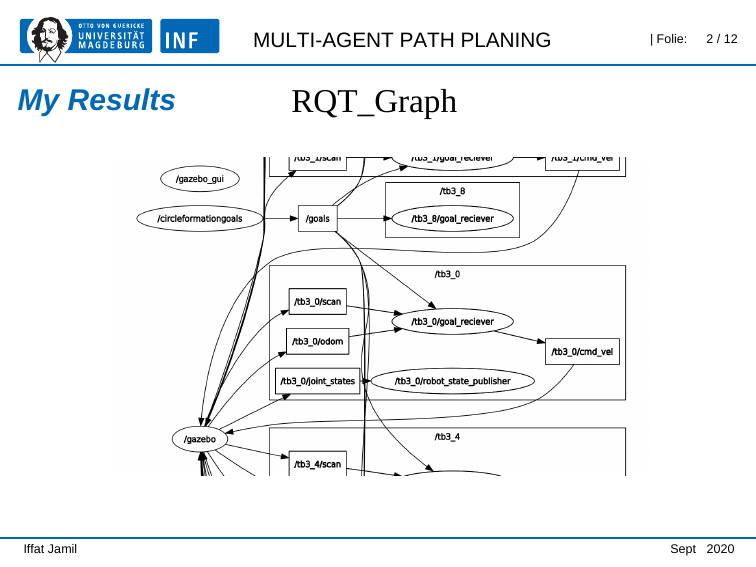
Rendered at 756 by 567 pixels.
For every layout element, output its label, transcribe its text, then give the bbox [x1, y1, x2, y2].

text_box 2020 [706, 542, 735, 557]
text_box [160, 18, 220, 54]
text_box | Folie: [650, 32, 688, 47]
text_box MULTI-AGENT PATH PLANING [253, 29, 552, 53]
text_box [19, 18, 35, 54]
text_box [64, 18, 153, 54]
text_box 2 / 12 [706, 32, 738, 47]
text_box RQT_Graph [291, 82, 465, 136]
text_box My Results [17, 83, 193, 117]
text_box Sept [649, 542, 697, 557]
text_box [31, 17, 69, 63]
text_box Iffat Jamil [20, 542, 86, 557]
picture [111, 157, 652, 476]
